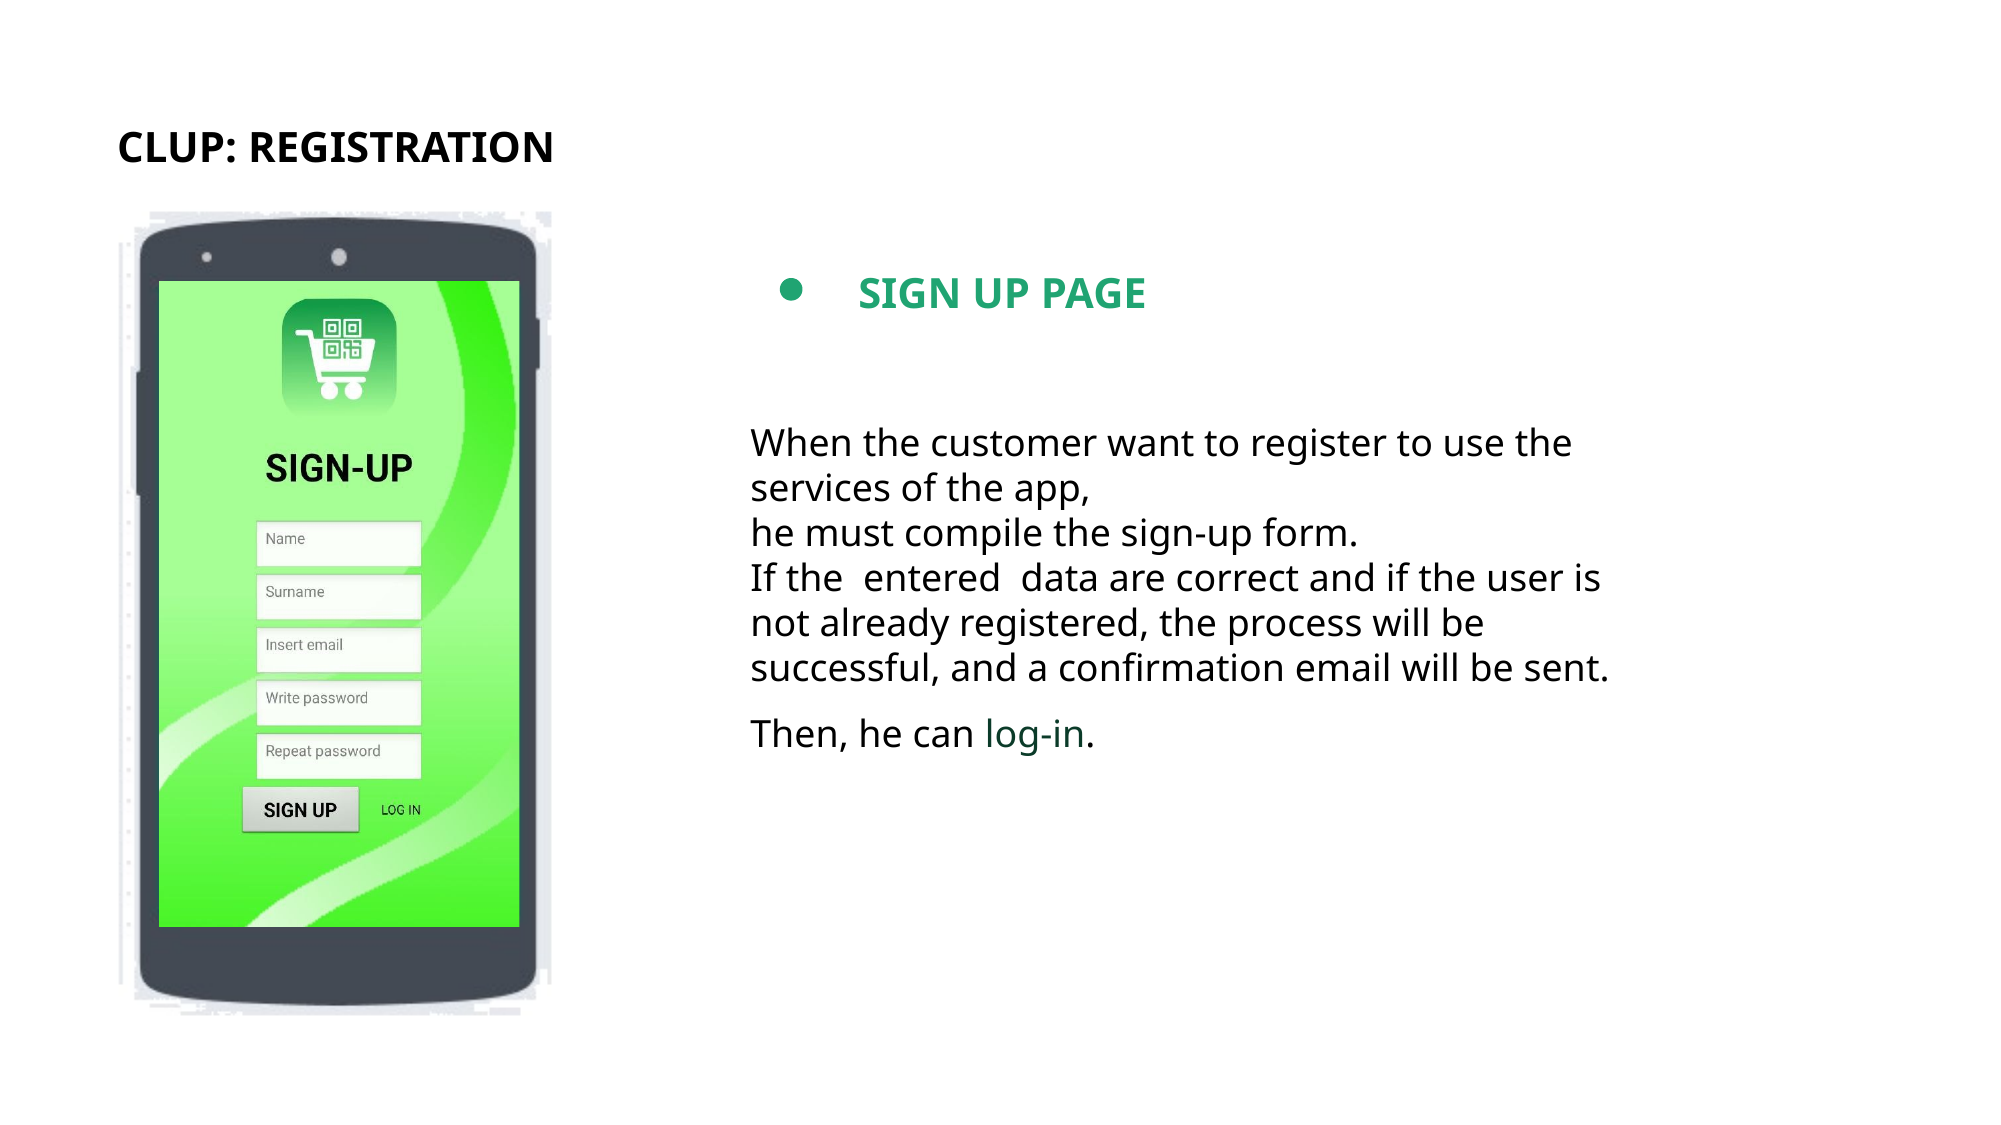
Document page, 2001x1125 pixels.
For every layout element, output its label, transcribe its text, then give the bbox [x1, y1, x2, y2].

picture [83, 181, 593, 1047]
title CLUP: REGISTRATION [102, 118, 1056, 230]
text_box When the customer want to register to use the services of the app, he must compile the sign-up form. If the entered data are correct and if the user is not already registered, the process will be successful, and a confirmation email will be sent. Then, he can log-in. [735, 411, 1626, 818]
text_box [779, 278, 803, 301]
text_box SIGN UP PAGE [843, 264, 1198, 315]
